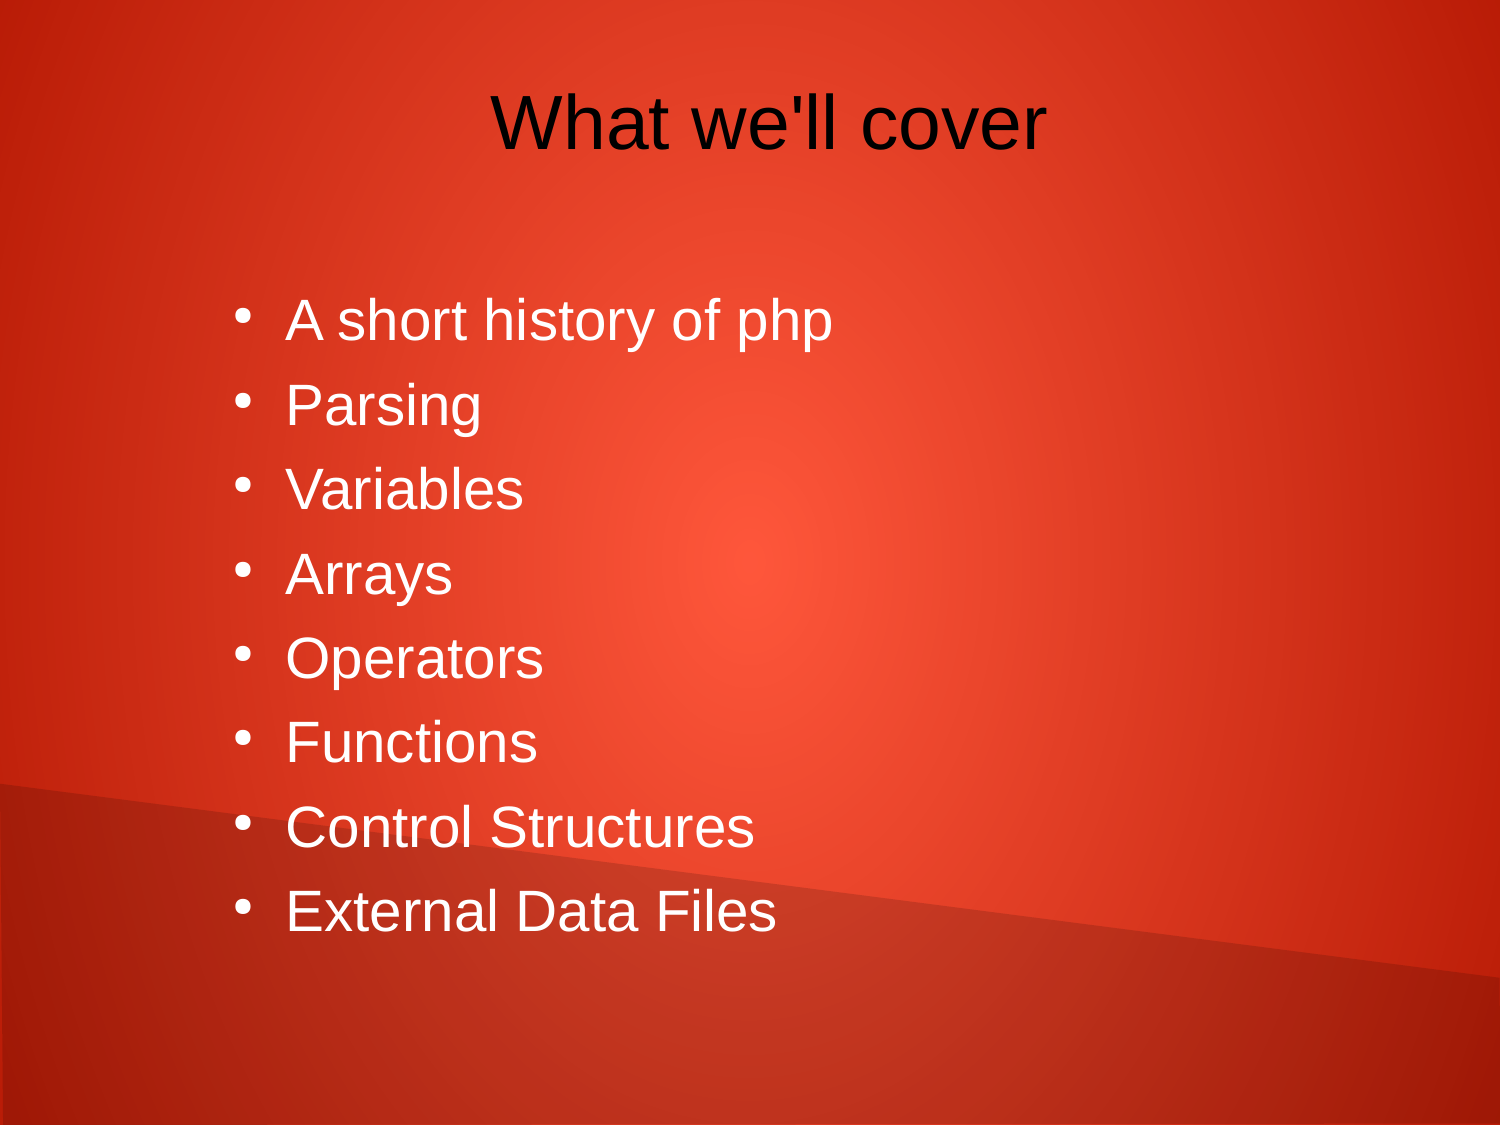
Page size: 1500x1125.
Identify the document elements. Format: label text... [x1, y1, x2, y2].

title What we'll cover [24, 24, 1488, 213]
list A short history of php Parsing Variables Arrays Operators Functions Control Structures External Data Files [200, 275, 1476, 1026]
